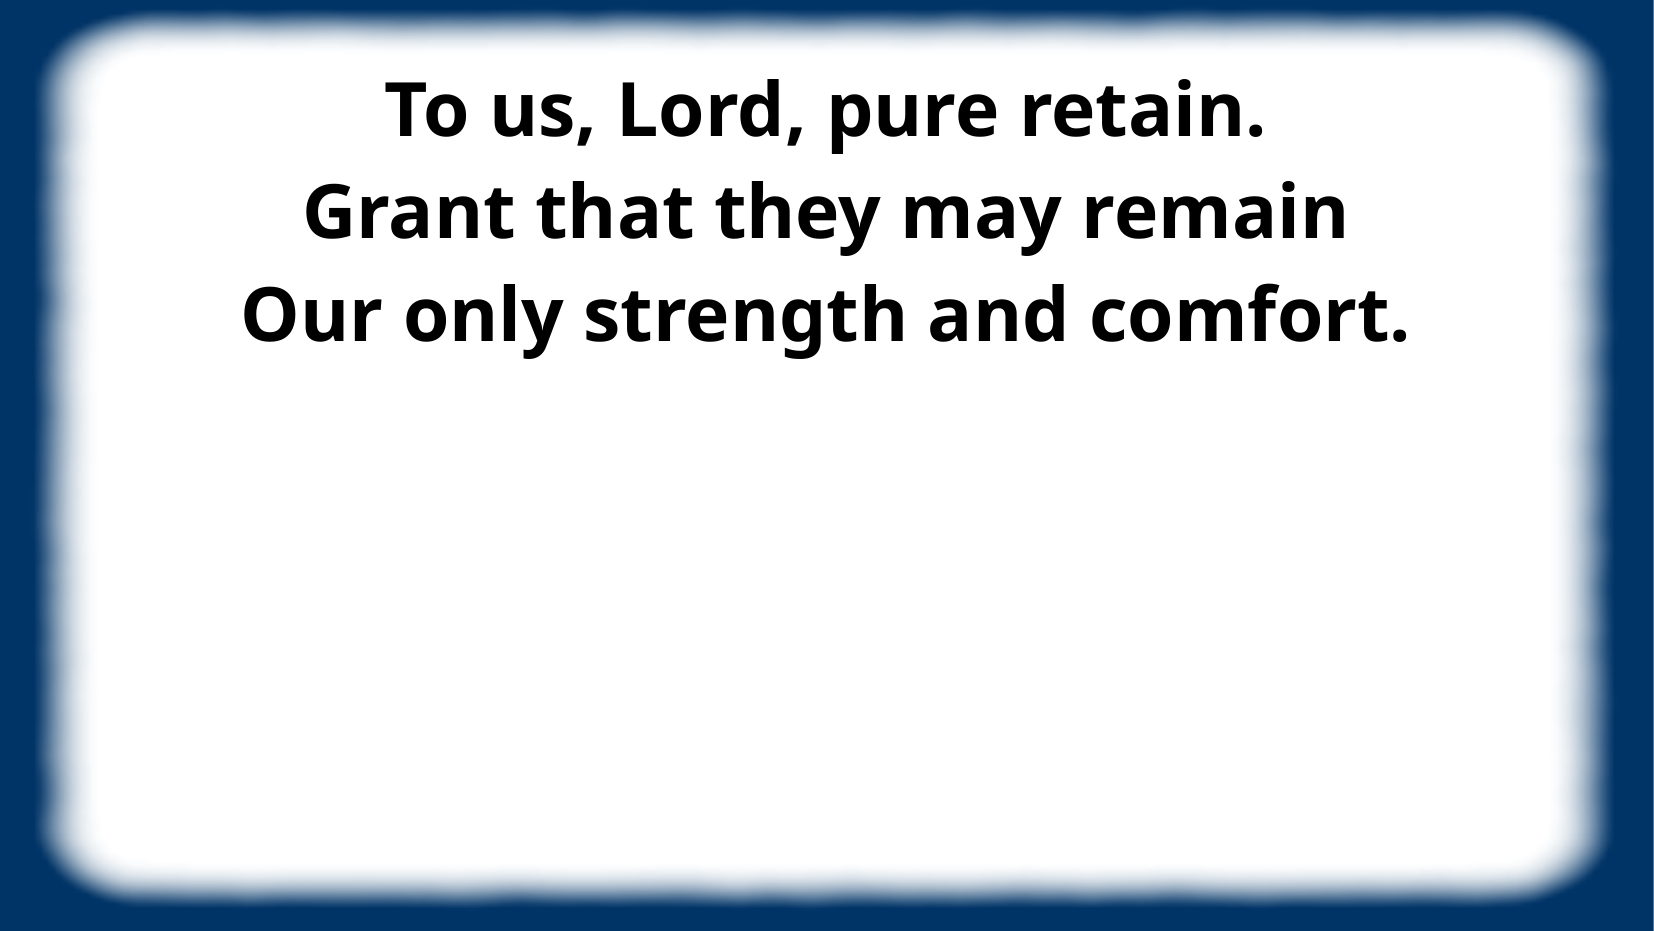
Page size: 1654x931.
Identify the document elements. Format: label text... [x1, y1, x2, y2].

picture [0, 0, 1654, 931]
text_box To us, Lord, pure retain. Grant that they may remain Our only strength and comfort. [91, 48, 1562, 394]
